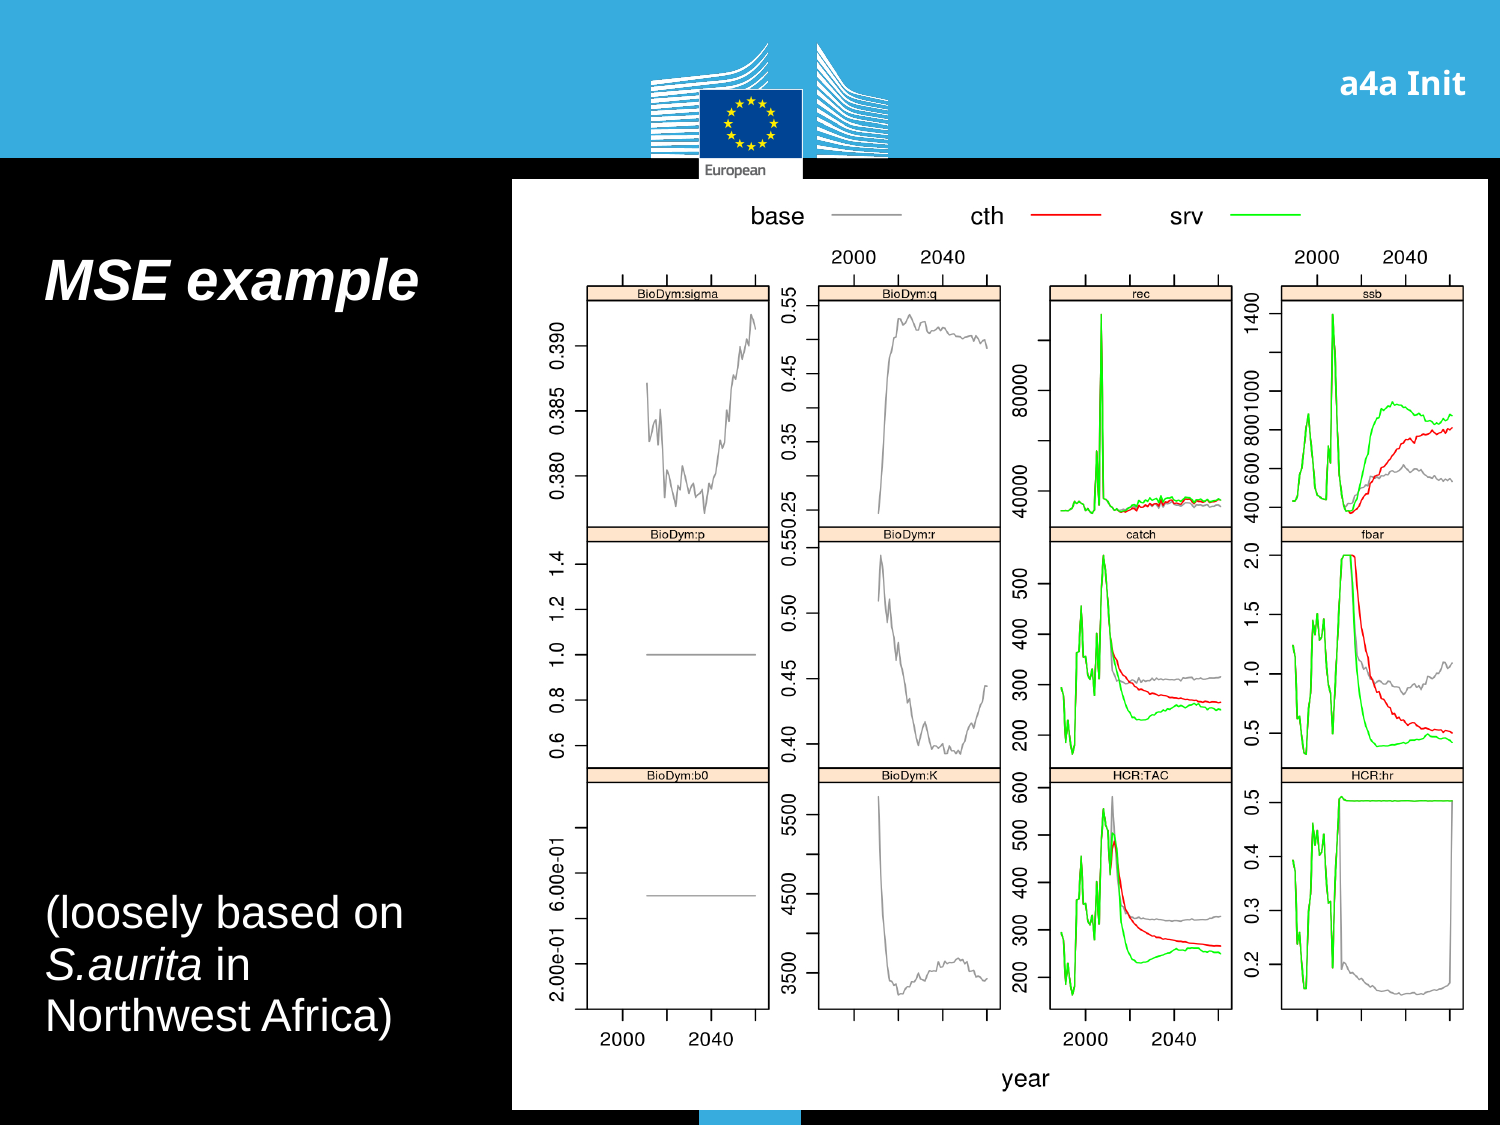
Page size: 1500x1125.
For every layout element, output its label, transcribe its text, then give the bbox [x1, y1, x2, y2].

picture [512, 42, 1488, 1125]
text_box MSE example (loosely based on S.aurita in Northwest Africa) [30, 239, 481, 1051]
title a4a Init [1091, 29, 1482, 136]
